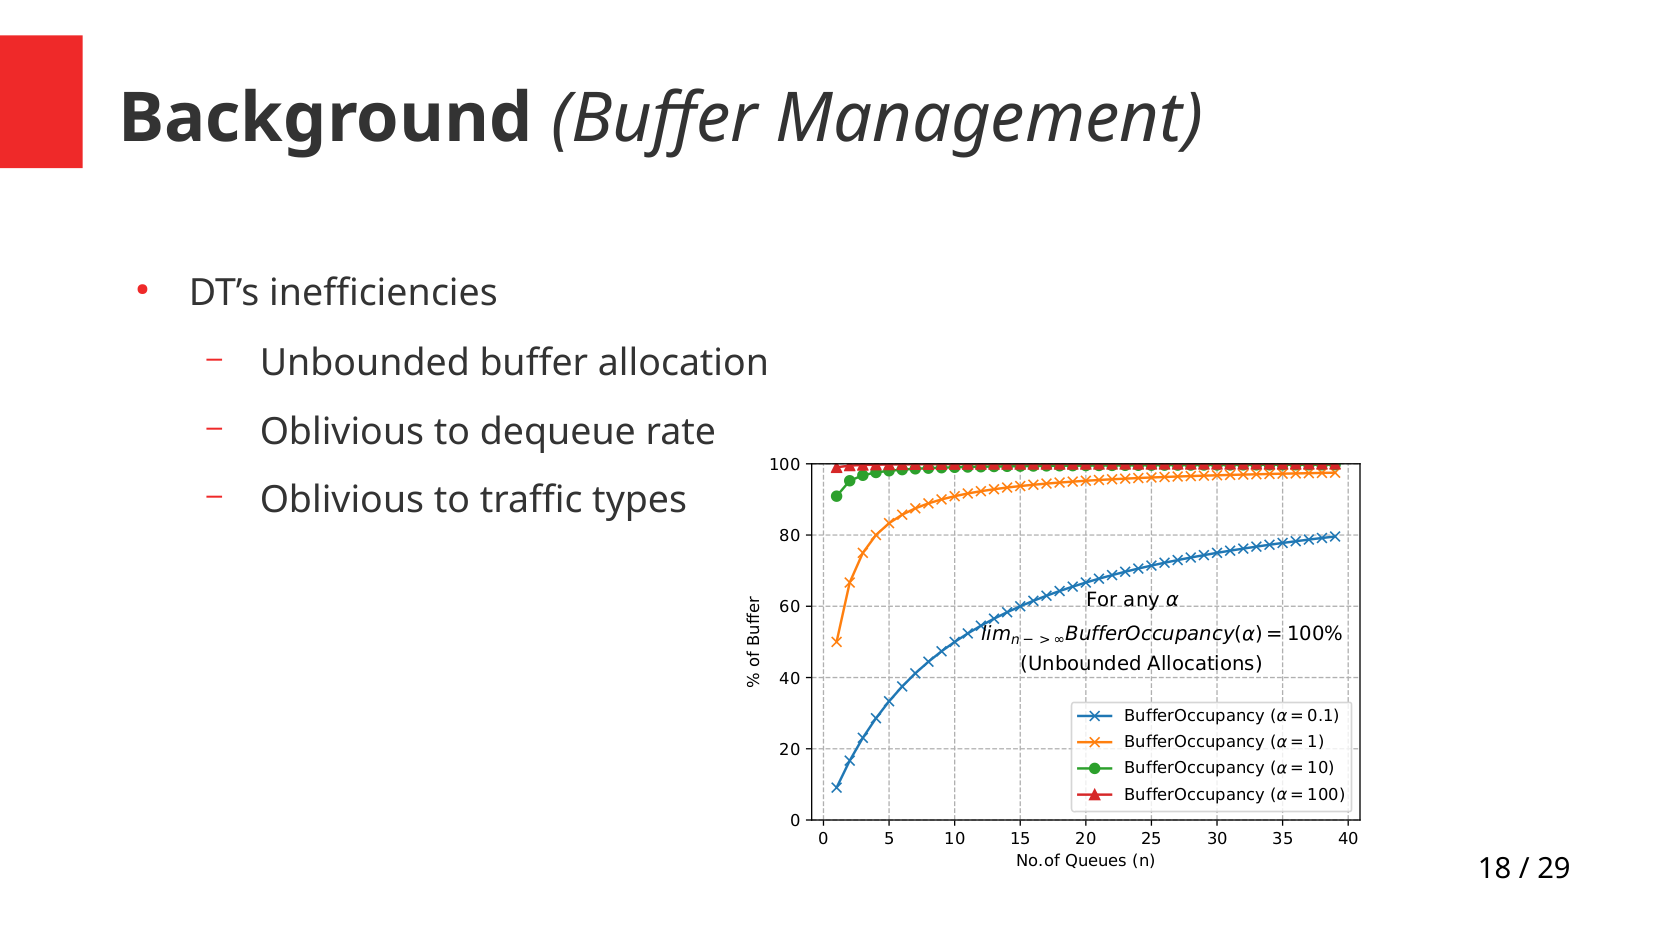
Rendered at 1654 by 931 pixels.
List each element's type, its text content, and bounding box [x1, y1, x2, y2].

list DT’s inefficiencies Unbounded buffer allocation Oblivious to dequeue rate Oblivious to traffic types [118, 265, 1536, 806]
picture [726, 806, 1387, 876]
title Background (Buffer Management) [118, 36, 1571, 193]
